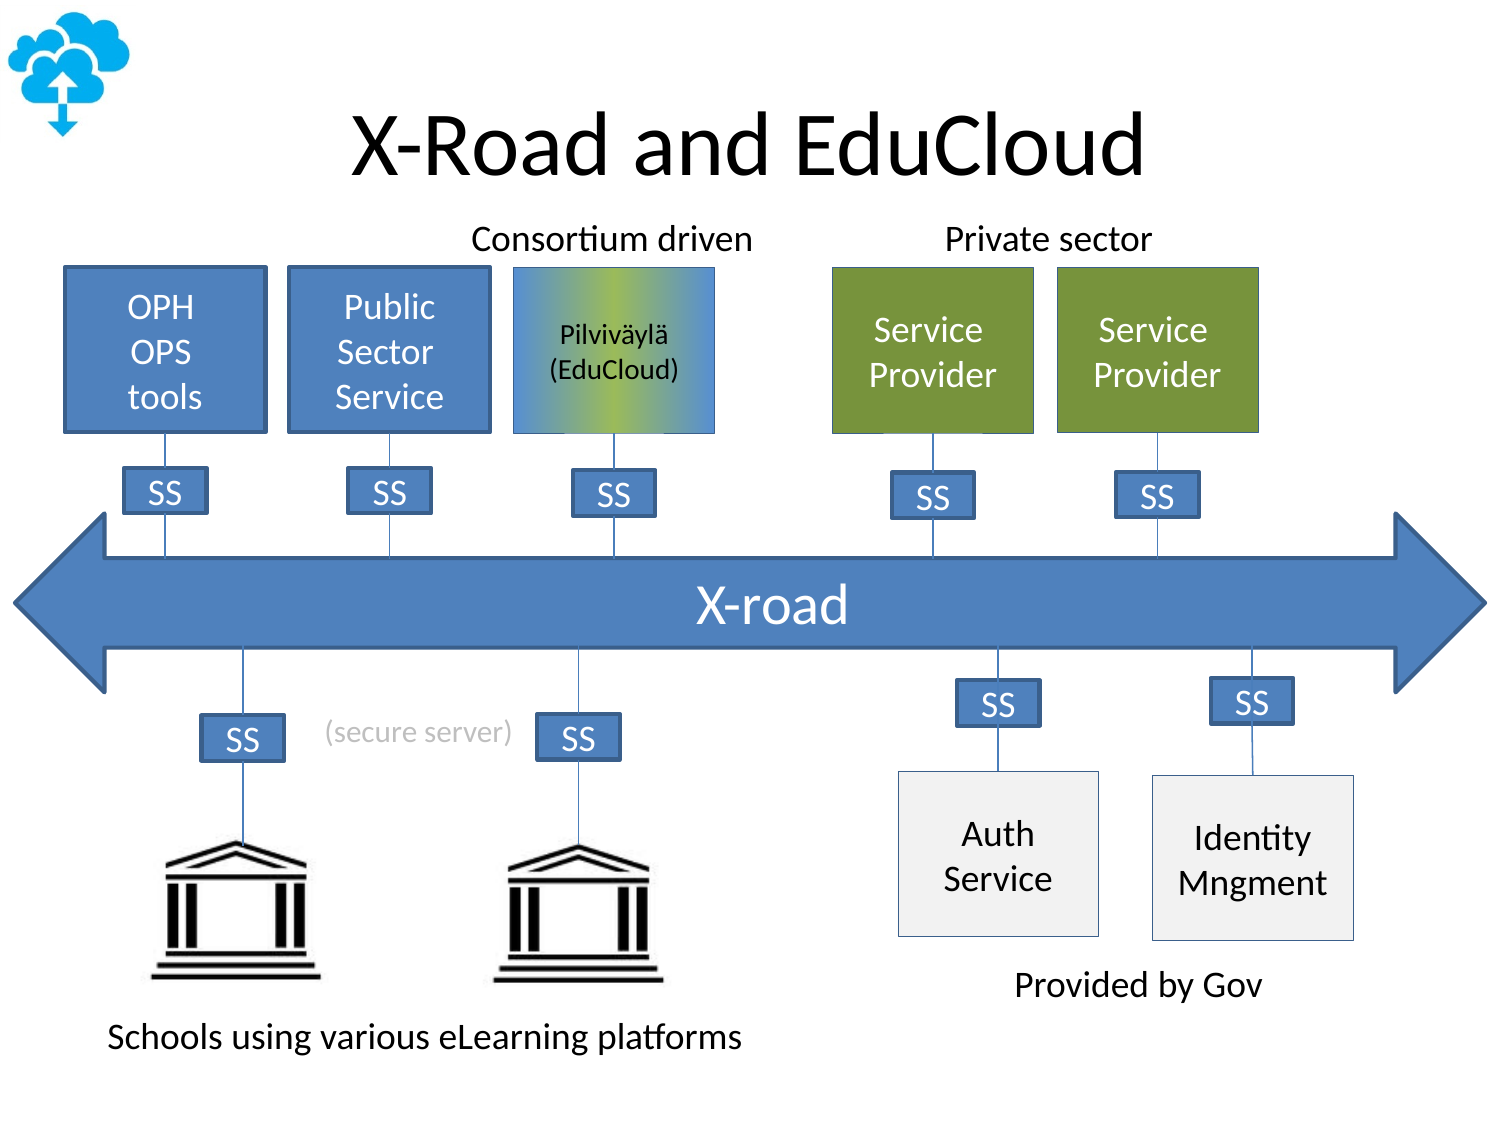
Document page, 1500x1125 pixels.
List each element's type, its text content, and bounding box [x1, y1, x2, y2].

text_box Identity Mngment [1152, 775, 1354, 941]
text_box X-road [681, 559, 866, 645]
text_box SS [1116, 471, 1199, 518]
text_box SS [537, 714, 620, 760]
text_box SS [123, 467, 207, 514]
picture [41, 771, 803, 1069]
text_box OPH OPS tools [64, 267, 266, 433]
text_box SS [999, 680, 1040, 726]
text_box SS [572, 470, 656, 516]
text_box Consortium driven [456, 206, 769, 267]
text_box Auth Service [897, 770, 1099, 937]
text_box Schools using various eLearning platforms [92, 1004, 759, 1065]
text_box SS [1253, 678, 1294, 724]
text_box Private sector [930, 206, 1169, 267]
text_box SS [201, 715, 285, 761]
text_box SS [891, 472, 975, 518]
text_box Provided by Gov [999, 952, 1279, 1013]
text_box Pilviväylä (EduCloud) [513, 267, 715, 433]
text_box Public Sector Service [289, 267, 490, 433]
text_box SS [956, 680, 997, 726]
text_box Service Provider [1057, 267, 1258, 433]
title X-Road and EduCloud [75, 45, 1425, 233]
text_box SS [1210, 678, 1251, 724]
text_box SS [348, 467, 431, 514]
picture [0, 5, 136, 143]
text_box Service Provider [832, 267, 1034, 433]
text_box [15, 513, 1486, 693]
text_box (secure server) [309, 704, 529, 757]
